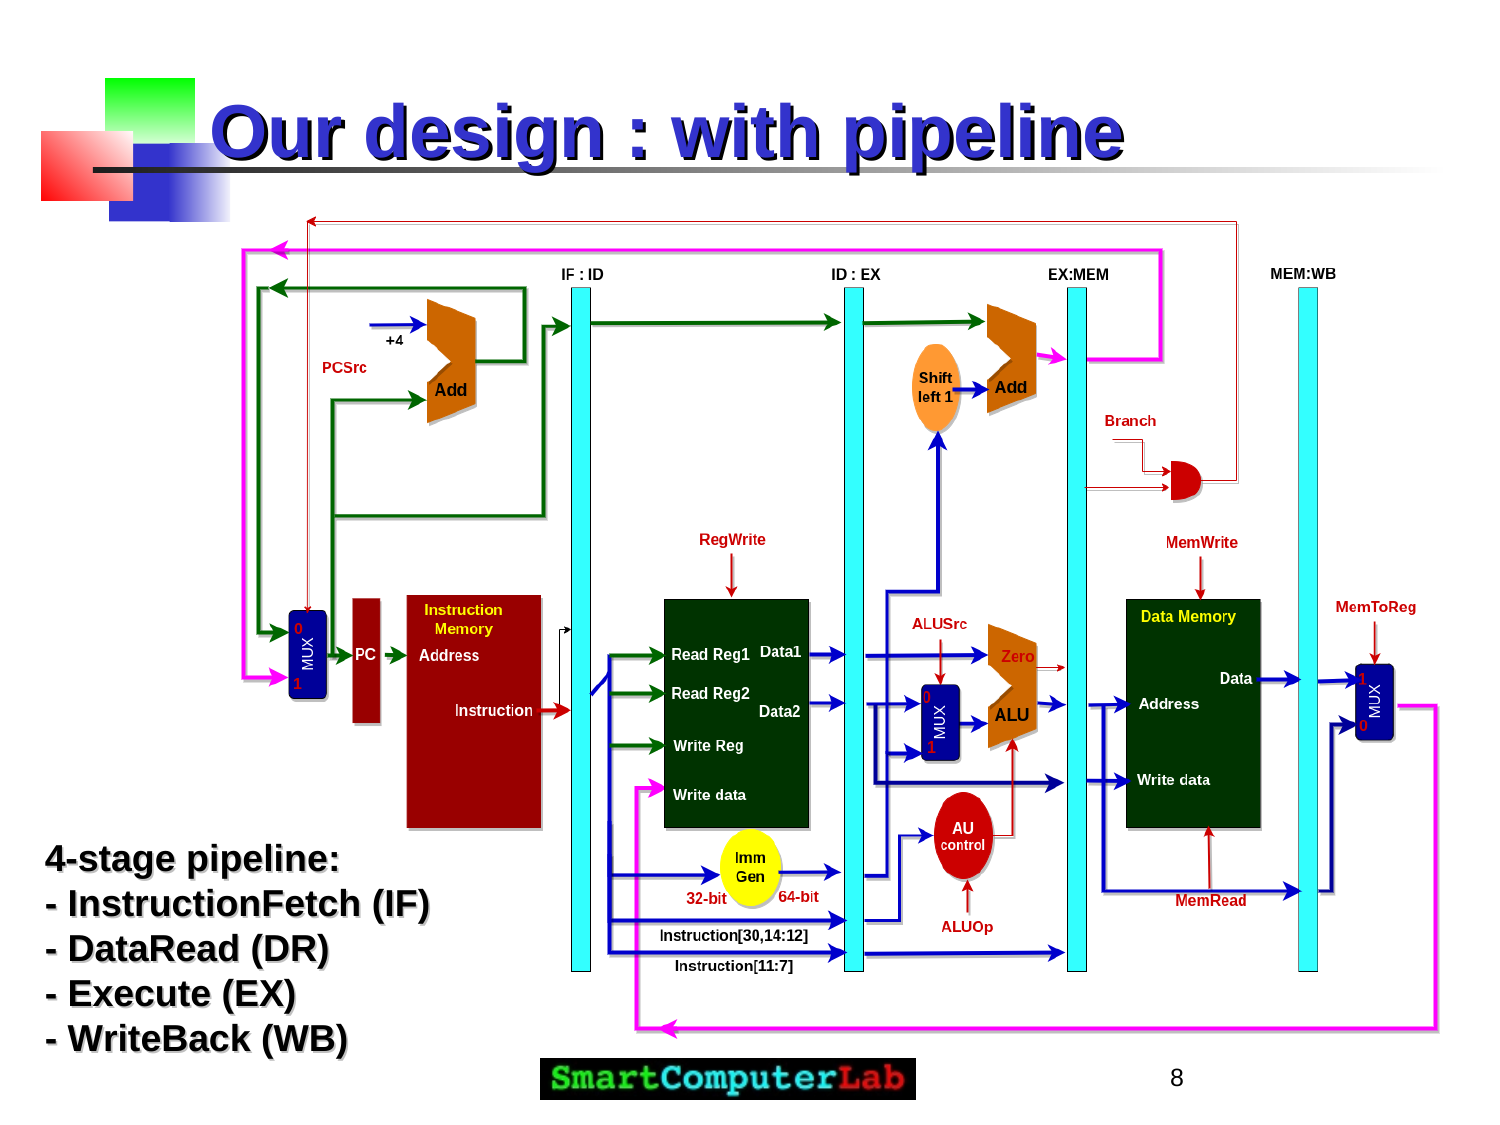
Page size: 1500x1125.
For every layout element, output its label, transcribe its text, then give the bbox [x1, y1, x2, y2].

text_box 4-stage pipeline: - InstructionFetch (IF) - DataRead (DR) - Execute (EX) - WriteBack (WB) [30, 826, 466, 1067]
picture [232, 212, 1448, 1043]
title Our design : with pipeline [195, 74, 1336, 180]
picture [540, 1058, 916, 1100]
